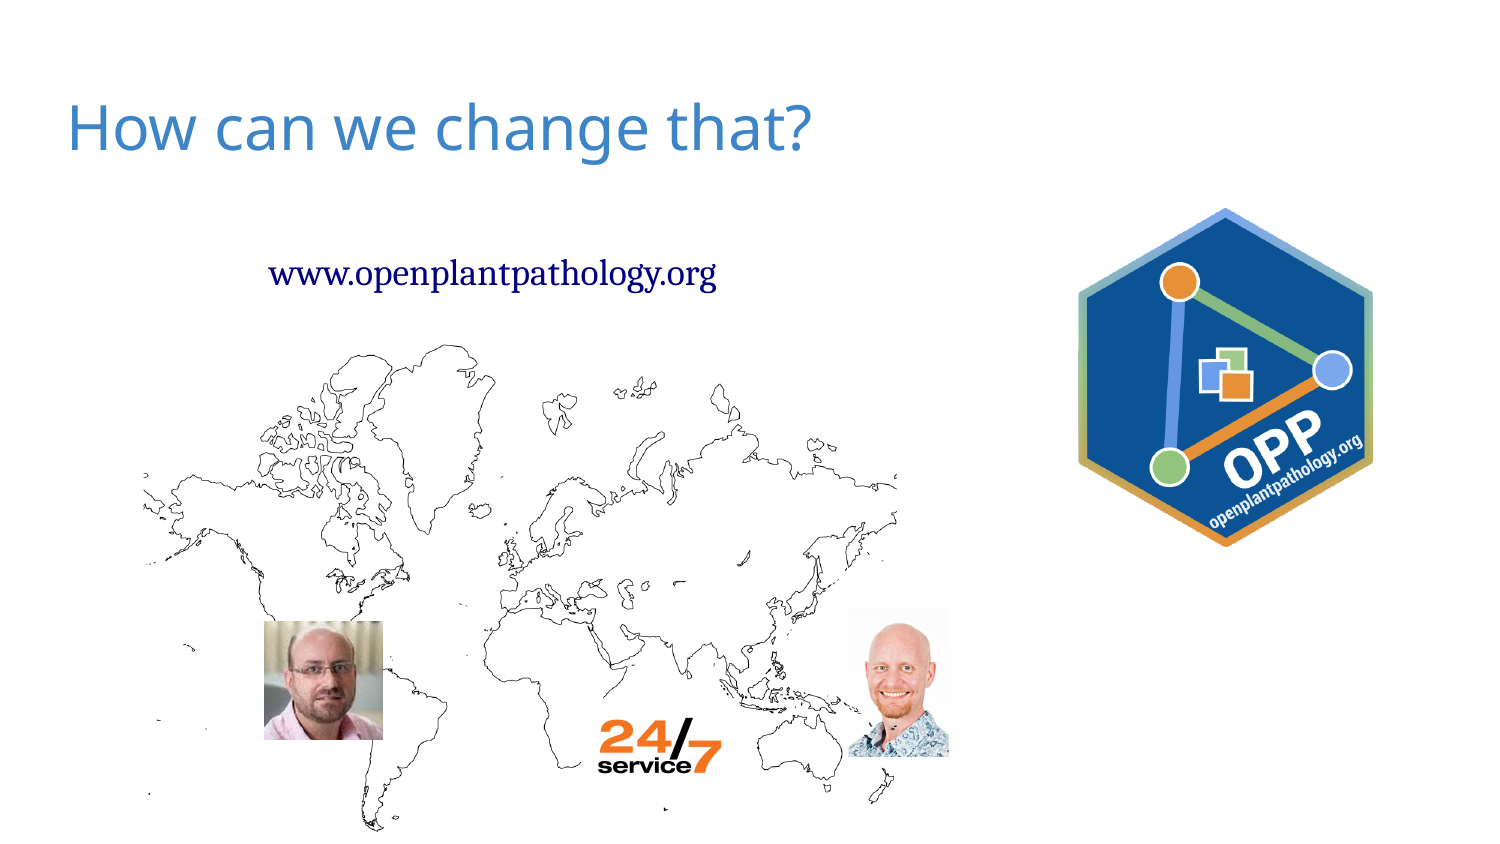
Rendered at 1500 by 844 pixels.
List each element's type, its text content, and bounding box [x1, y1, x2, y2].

text_box www.openplantpathology.org [0, 173, 1089, 368]
picture [1072, 208, 1378, 547]
picture [136, 332, 973, 844]
title How can we change that? [51, 72, 1449, 167]
